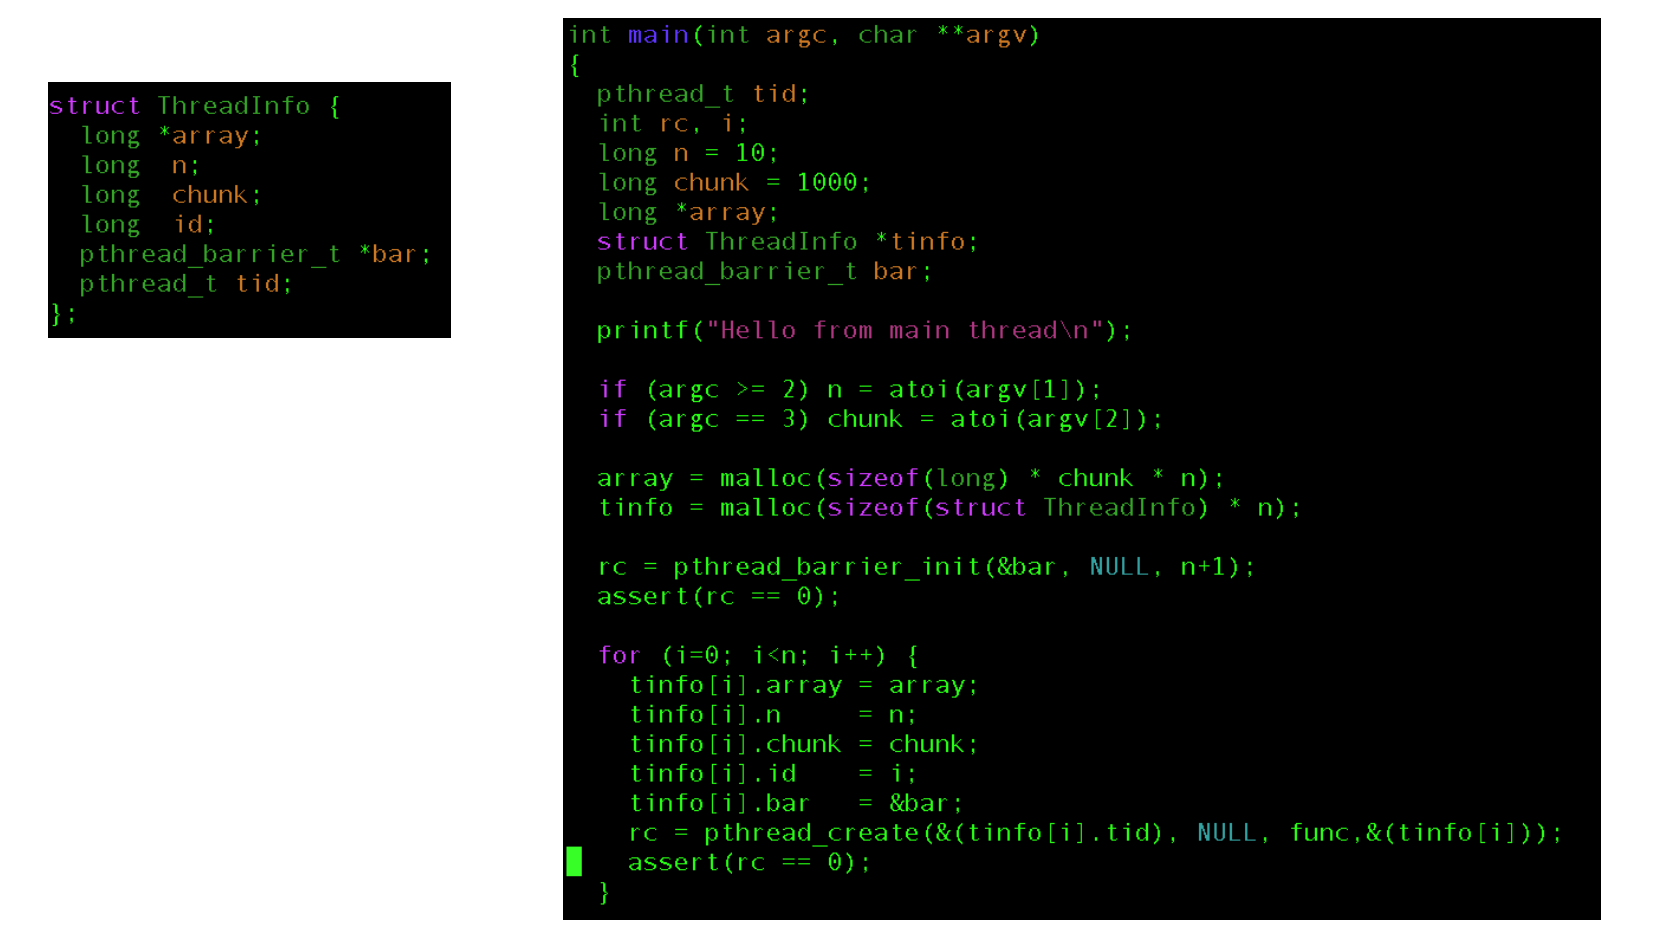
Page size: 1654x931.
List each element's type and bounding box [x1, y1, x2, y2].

picture [48, 82, 451, 338]
picture [563, 18, 1601, 920]
